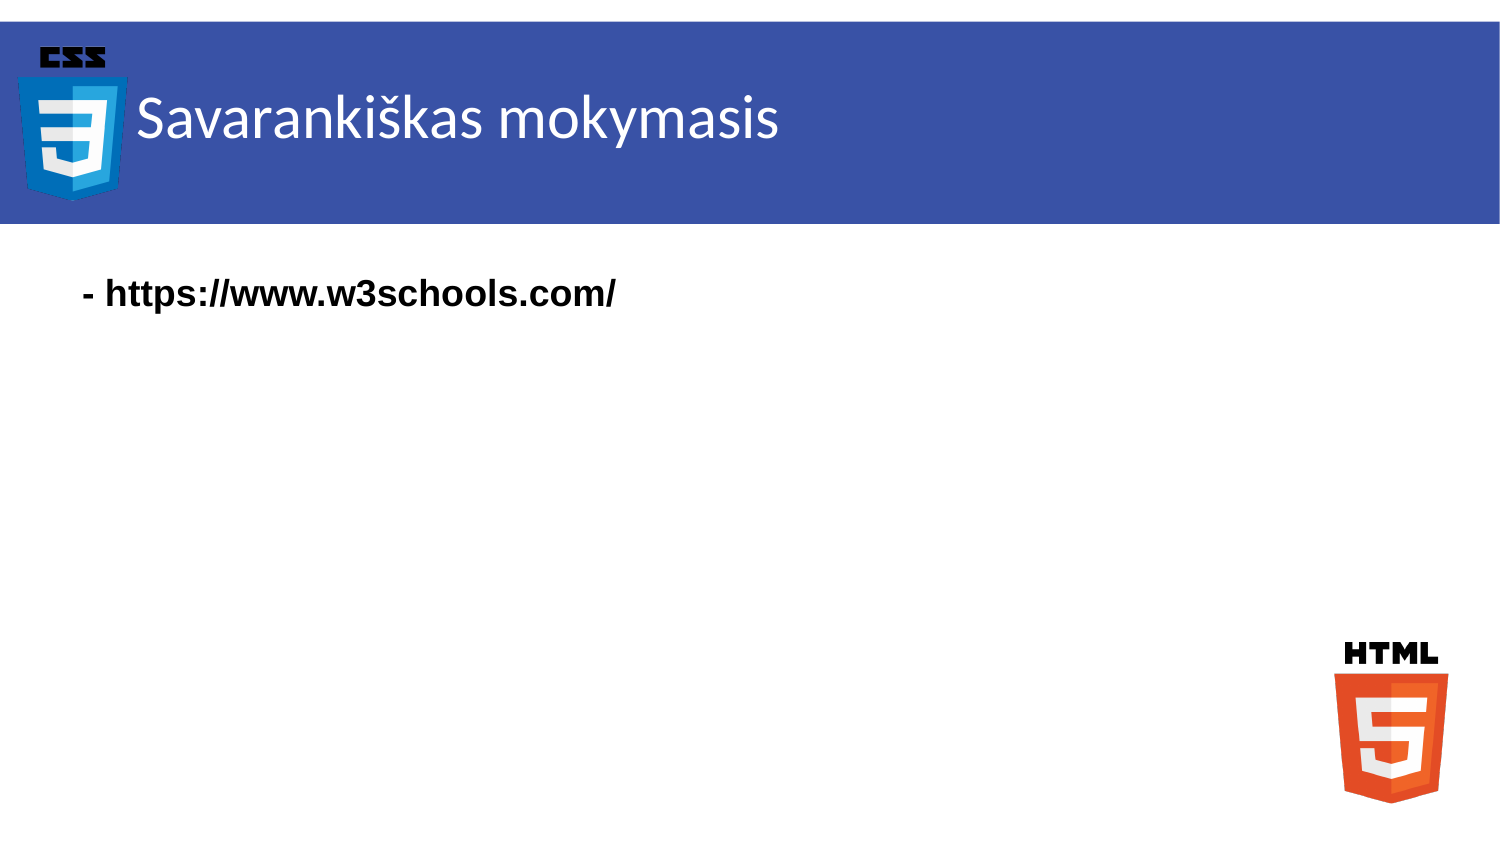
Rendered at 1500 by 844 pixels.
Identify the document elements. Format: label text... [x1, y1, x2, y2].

picture [17, 46, 128, 201]
text_box - https://www.w3schools.com/ [67, 261, 1264, 571]
text_box Savarankiškas mokymasis [128, 72, 1500, 167]
picture [1334, 641, 1449, 804]
